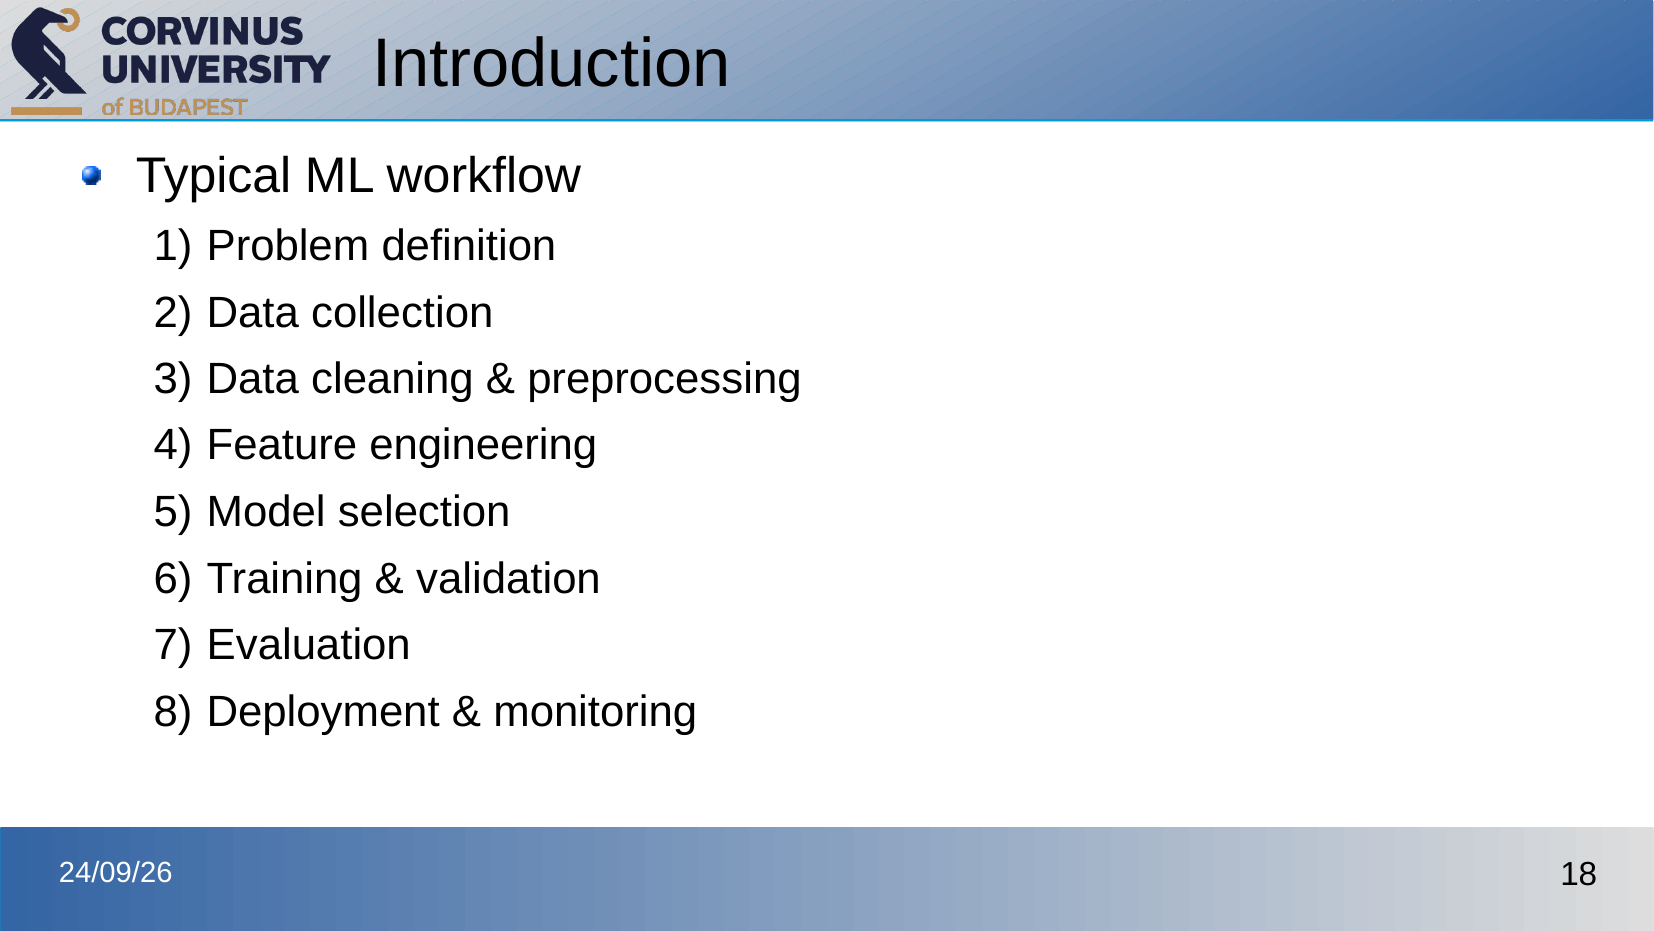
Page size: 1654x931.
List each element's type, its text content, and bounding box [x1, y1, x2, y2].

title Introduction [372, 23, 1625, 103]
picture [11, 7, 331, 115]
list Typical ML workflow Problem definition Data collection Data cleaning & preprocessing Feature engineering Model selection Training & validation Evaluation Deployment & monitoring [64, 147, 1601, 739]
